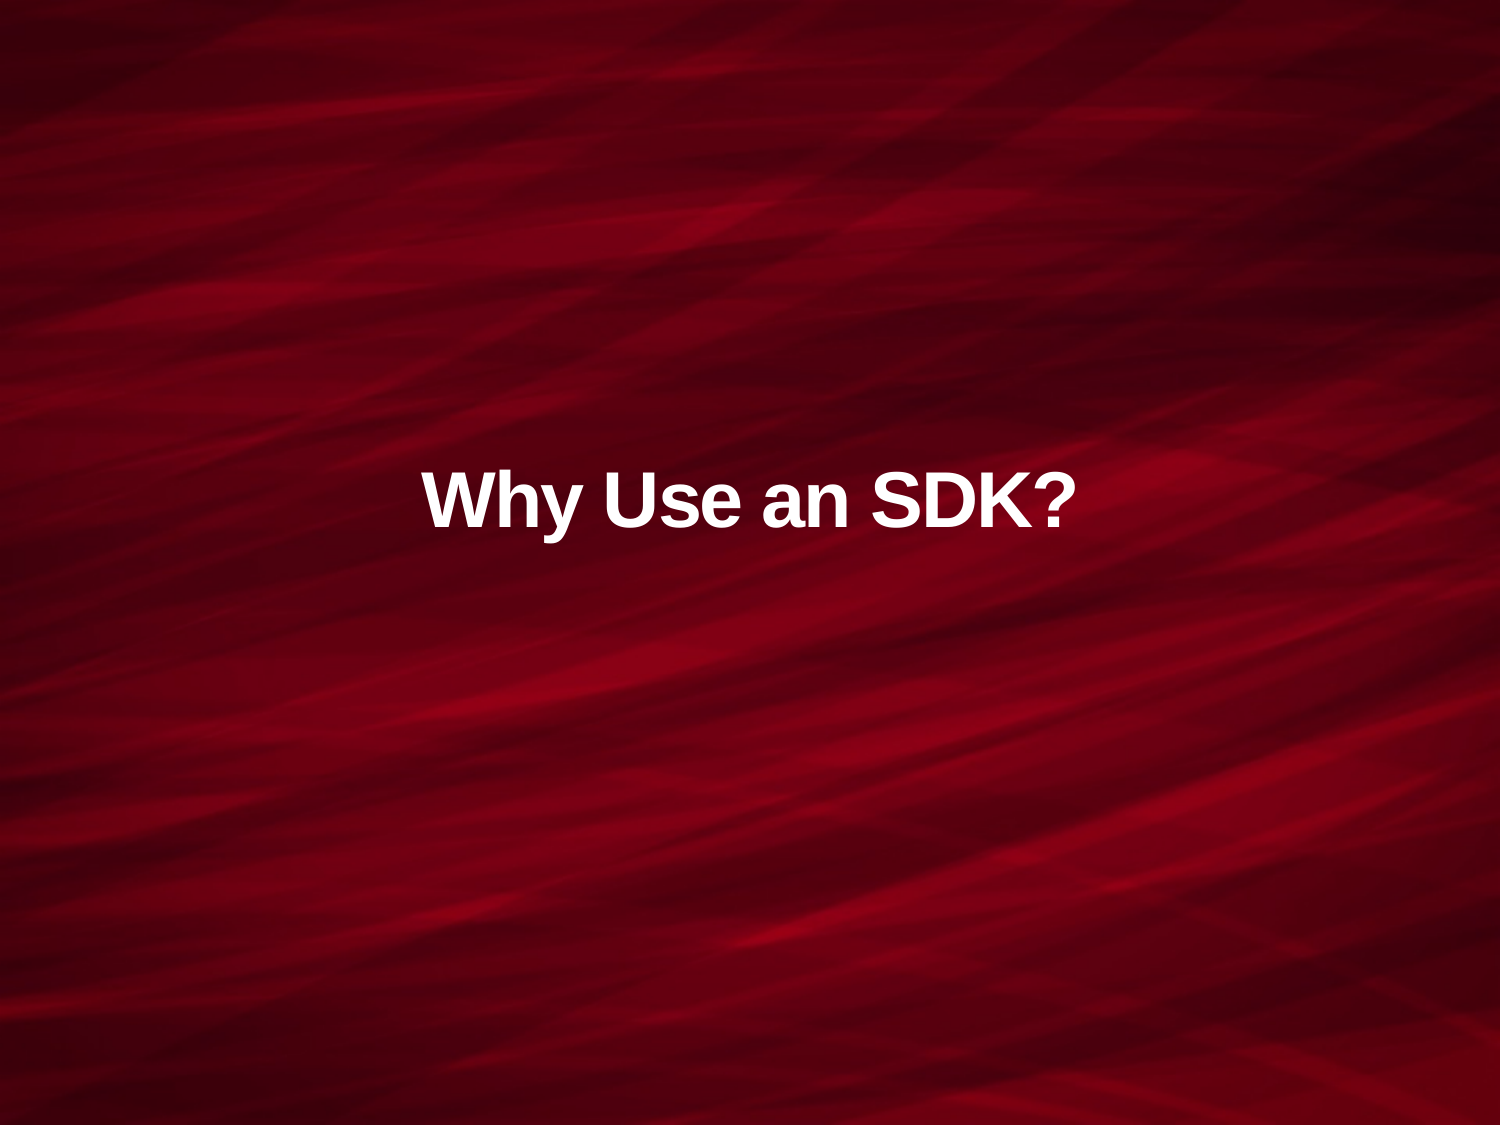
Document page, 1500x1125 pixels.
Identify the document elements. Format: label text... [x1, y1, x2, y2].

title Why Use an SDK? [94, 518, 1407, 607]
